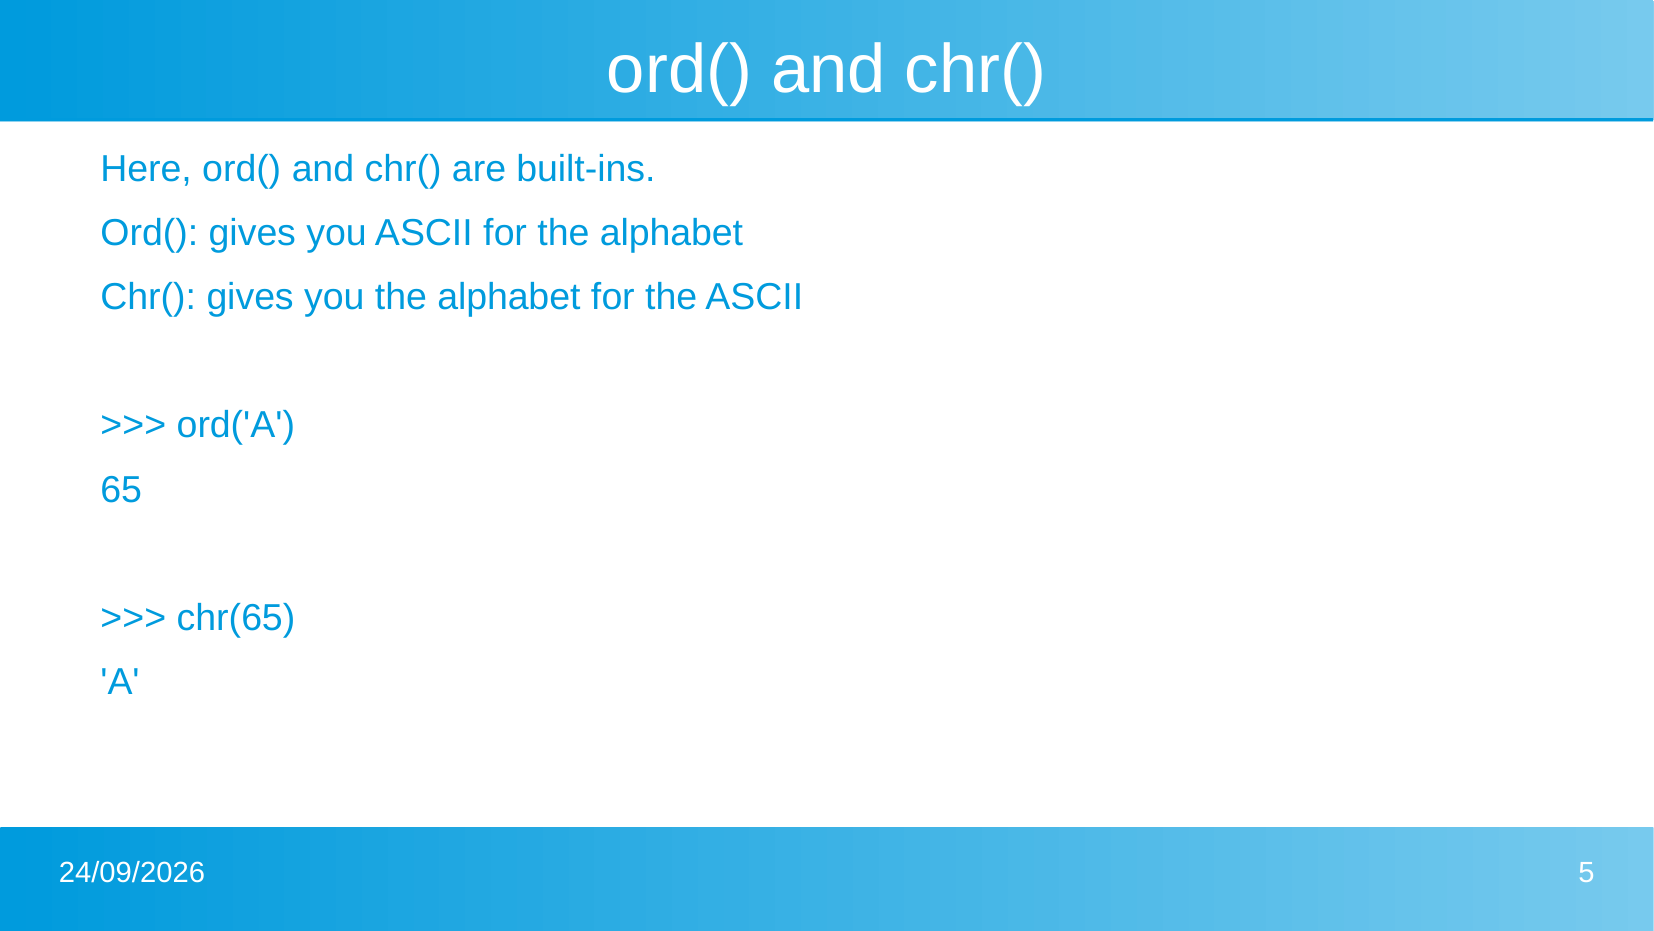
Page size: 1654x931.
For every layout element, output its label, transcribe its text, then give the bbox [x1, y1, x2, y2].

title ord() and chr() [59, 29, 1595, 108]
list Here, ord() and chr() are built-ins. Ord(): gives you ASCII for the alphabet Chr(): gives you the alphabet for the ASCII >>> ord('A') 65 >>> chr(65) 'A' [29, 147, 1565, 739]
